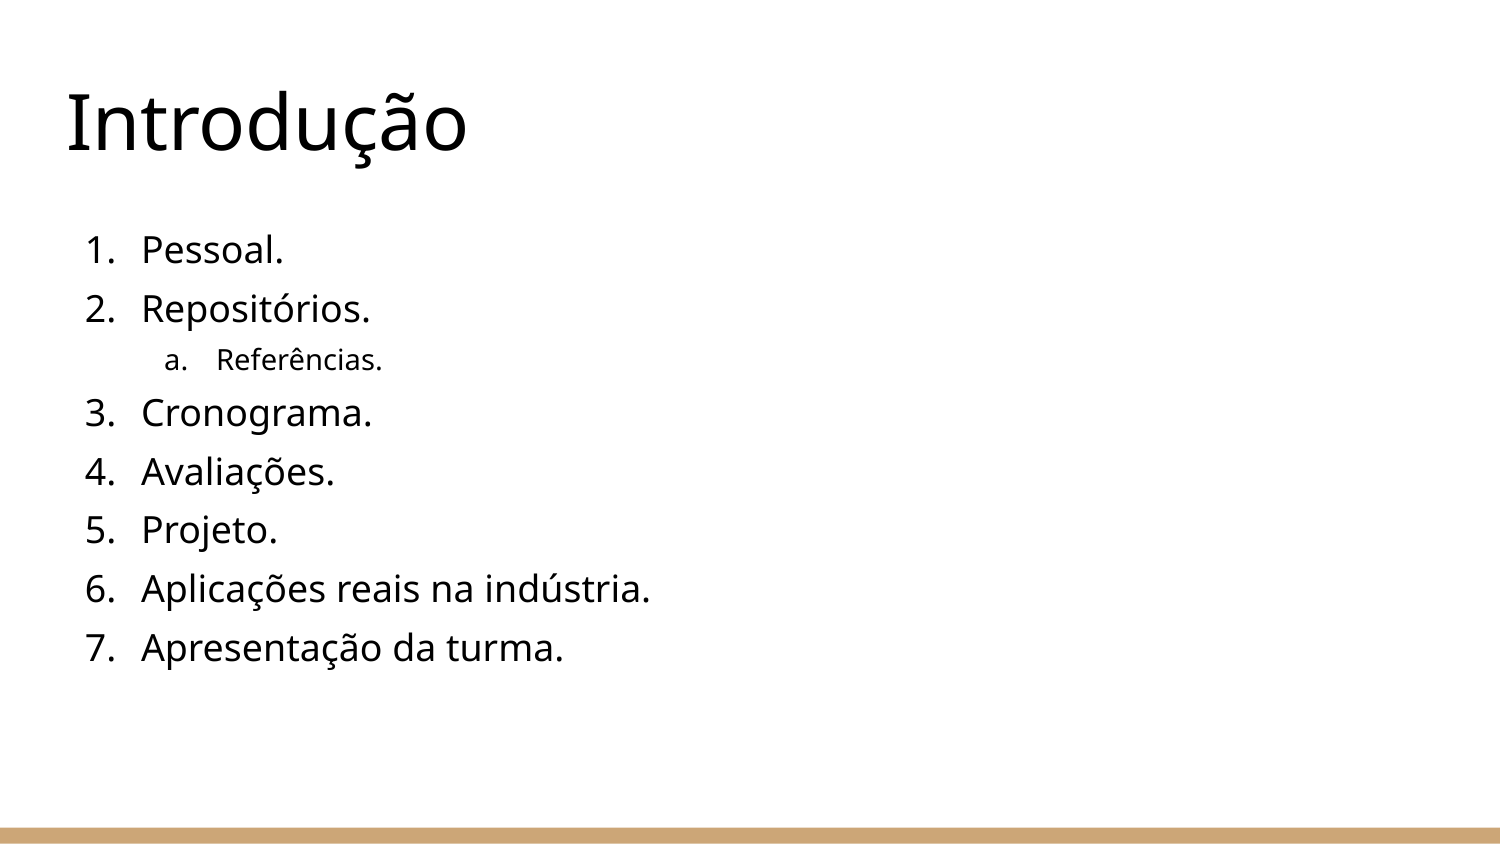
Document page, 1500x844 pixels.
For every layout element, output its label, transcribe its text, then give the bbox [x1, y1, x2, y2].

title Introdução [51, 51, 1449, 189]
list Pessoal. Repositórios. Referências. Cronograma. Avaliações. Projeto. Aplicações reais na indústria. Apresentação da turma. [51, 200, 1449, 752]
